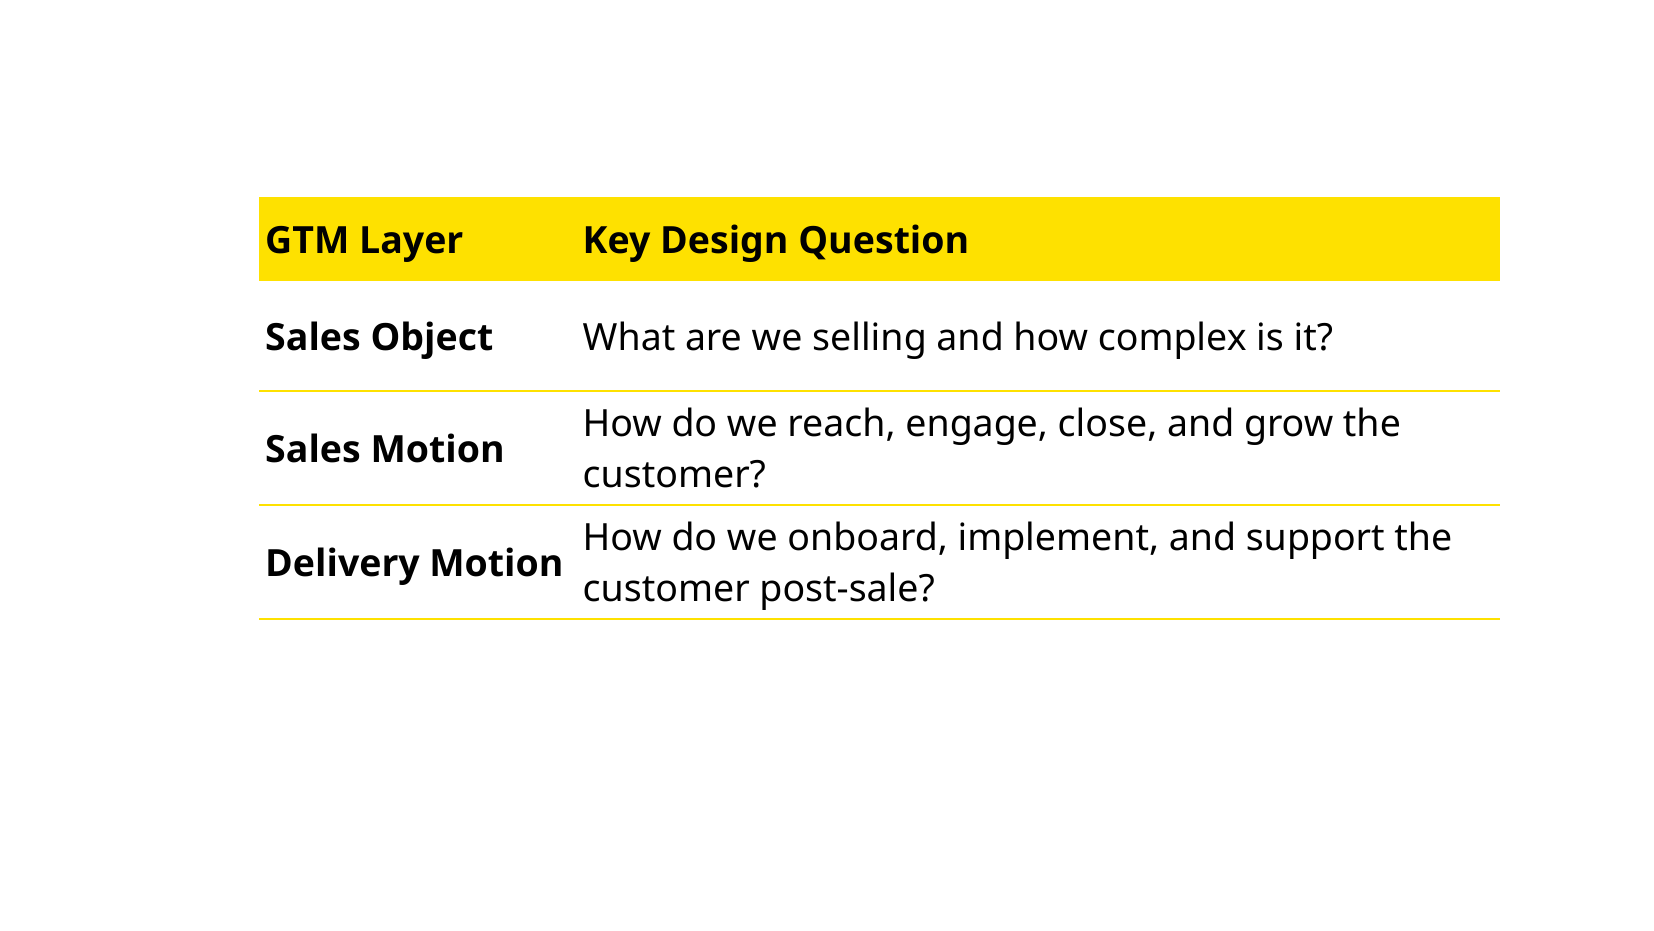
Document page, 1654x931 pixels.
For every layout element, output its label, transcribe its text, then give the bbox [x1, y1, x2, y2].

table_header GTM Layer [259, 199, 577, 279]
table_cell Delivery Motion [259, 506, 577, 618]
table_header Key Design Question [577, 199, 1500, 279]
table_cell How do we reach, engage, close, and grow the customer? [577, 392, 1500, 504]
table_cell Sales Motion [259, 392, 577, 504]
table_cell What are we selling and how complex is it? [577, 281, 1500, 390]
table_cell Sales Object [259, 281, 577, 390]
table_cell How do we onboard, implement, and support the customer post-sale? [577, 506, 1500, 618]
